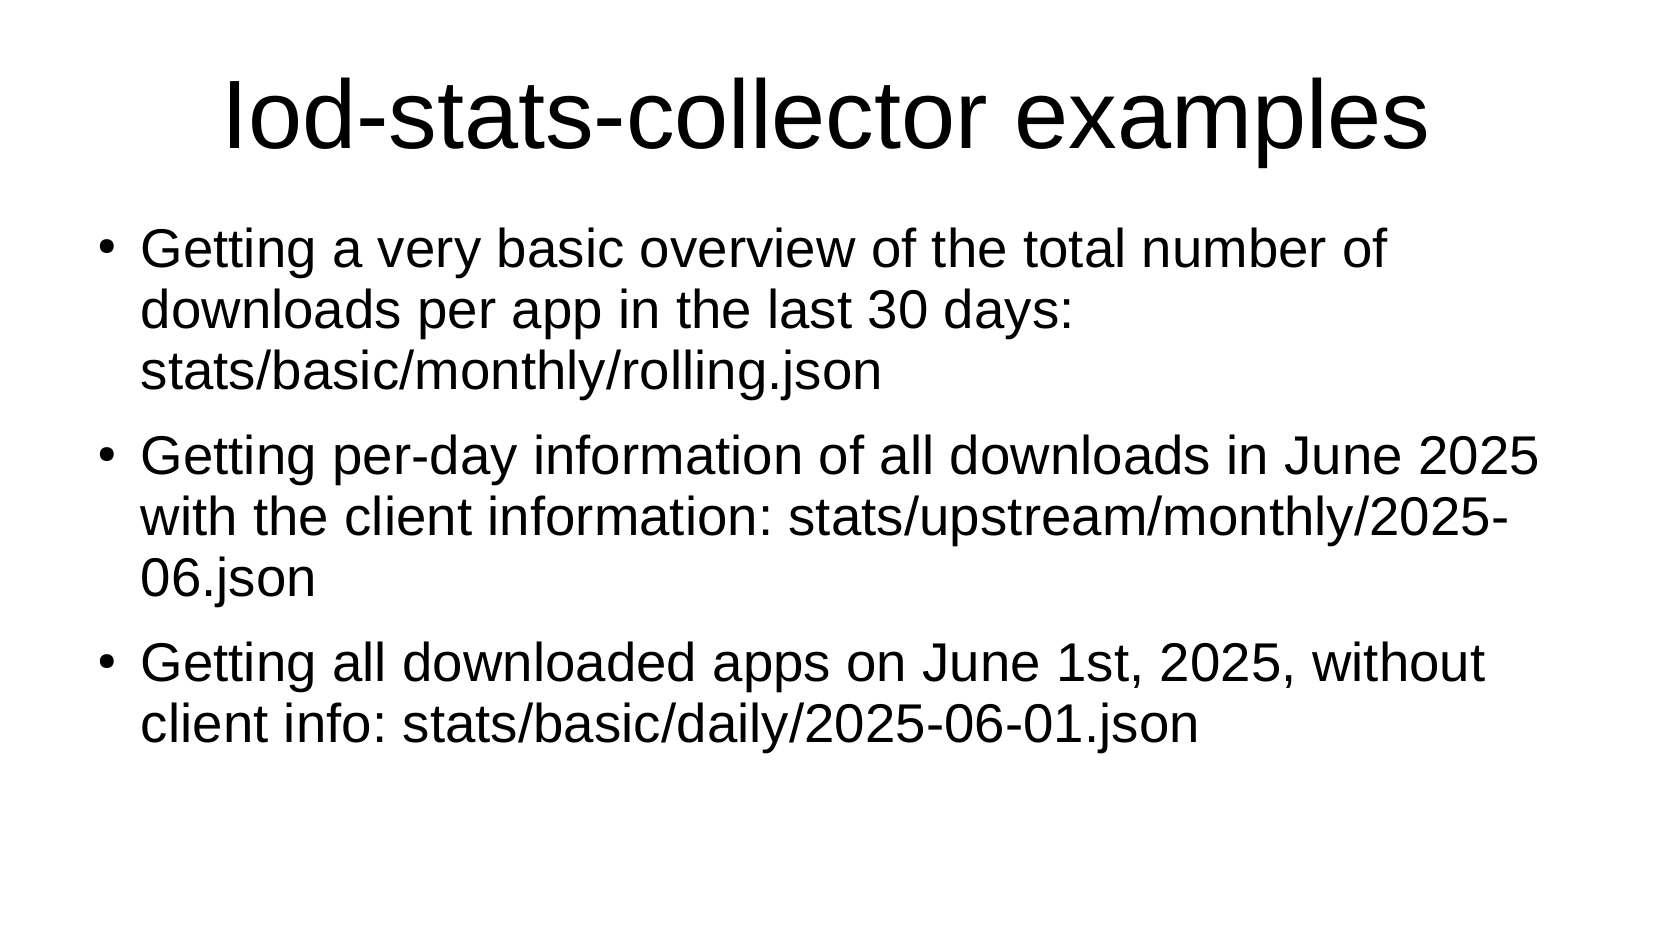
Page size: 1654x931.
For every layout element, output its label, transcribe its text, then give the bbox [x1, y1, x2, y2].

title Iod-stats-collector examples [82, 37, 1571, 193]
list Getting a very basic overview of the total number of downloads per app in the last 30 days: stats/basic/monthly/rolling.json Getting per-day information of all downloads in June 2025 with the client information: stats/upstream/monthly/2025-06.json Getting all downloaded apps on June 1st, 2025, without client info: stats/basic/daily/2025-06-01.json [82, 217, 1571, 758]
